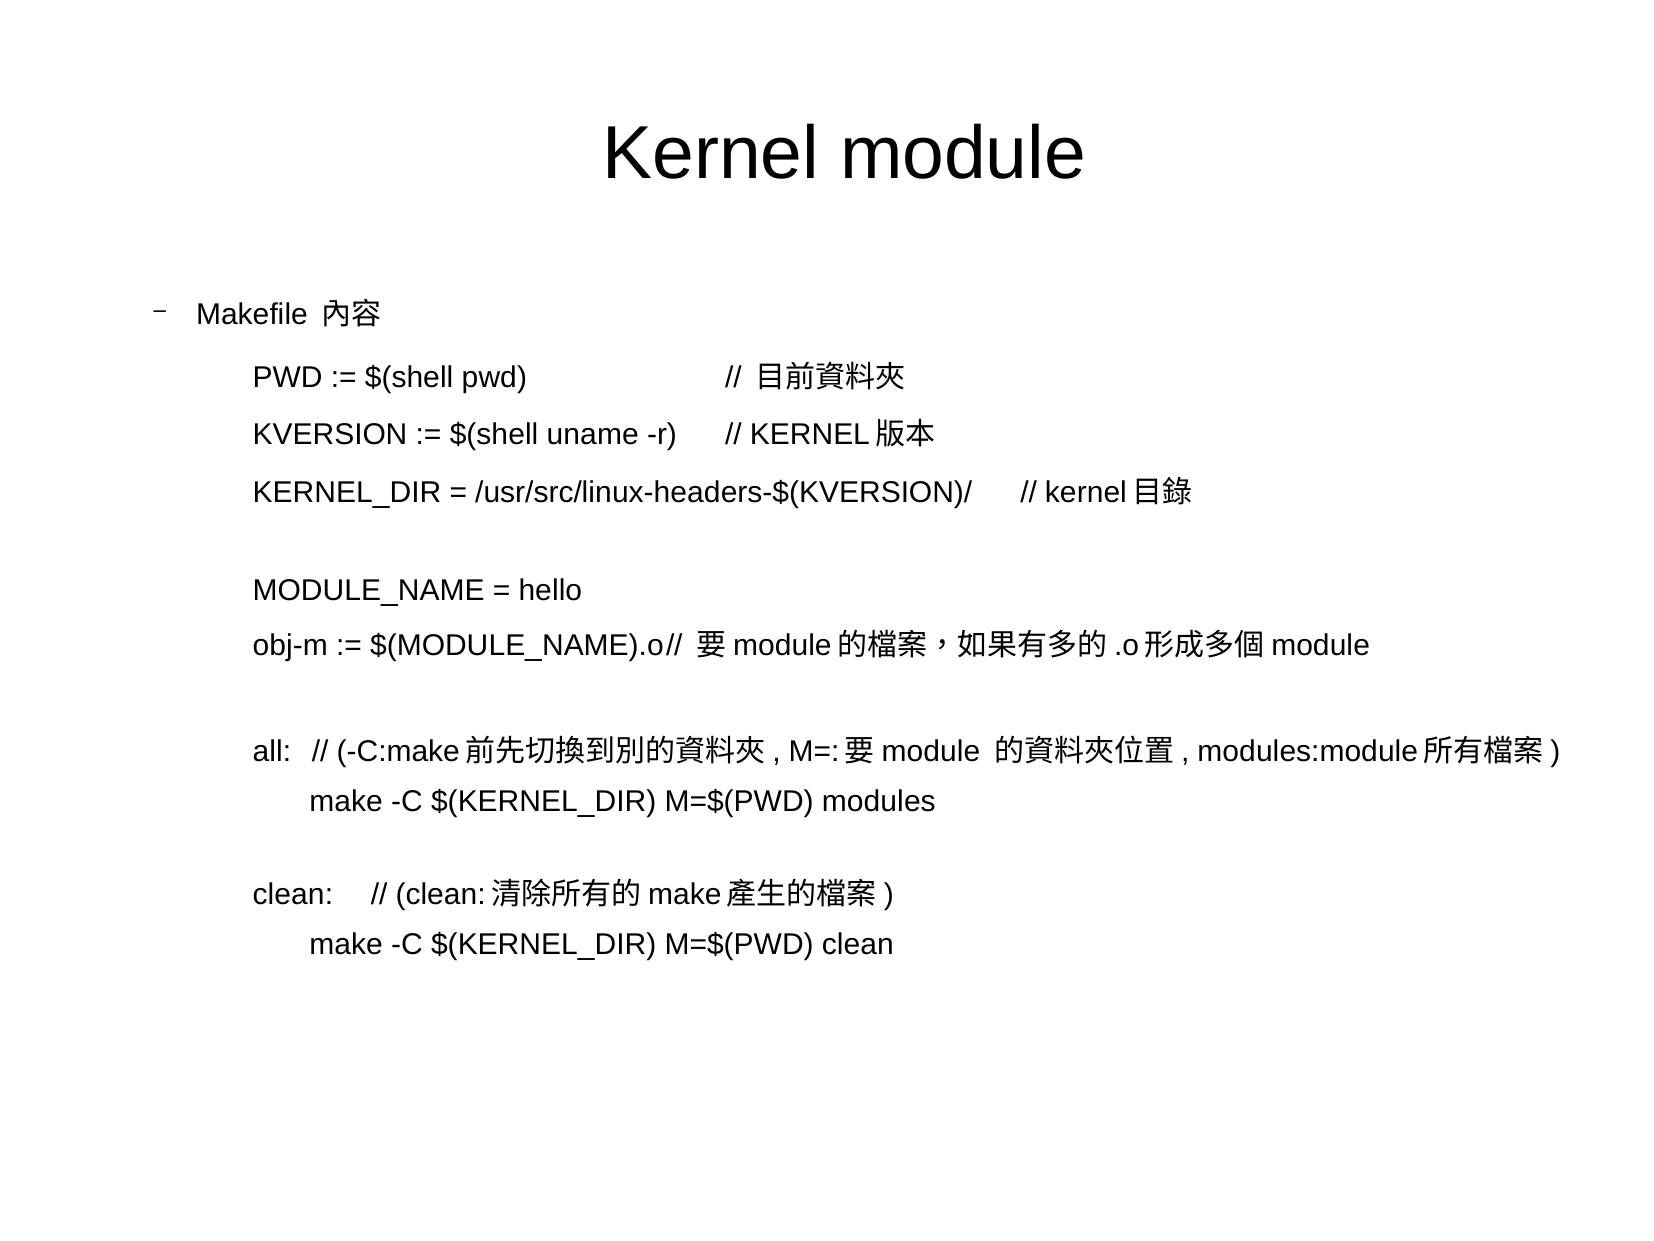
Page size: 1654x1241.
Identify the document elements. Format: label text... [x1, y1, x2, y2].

list Makefile 內容 PWD := $(shell pwd) // 目前資料夾 KVERSION := $(shell uname -r) // KERNEL版本 KERNEL_DIR = /usr/src/linux-headers-$(KVERSION)/ // kernel目錄 MODULE_NAME = hello obj-m := $(MODULE_NAME).o // 要module的檔案，如果有多的.o形成多個module all: // (-C:make前先切換到別的資料夾, M=:要module 的資料夾位置, modules:module所有檔案) make -C $(KERNEL_DIR) M=$(PWD) modules clean: // (clean:清除所有的make產生的檔案) make -C $(KERNEL_DIR) M=$(PWD) clean [82, 290, 1571, 1010]
title Kernel module [82, 49, 1571, 257]
